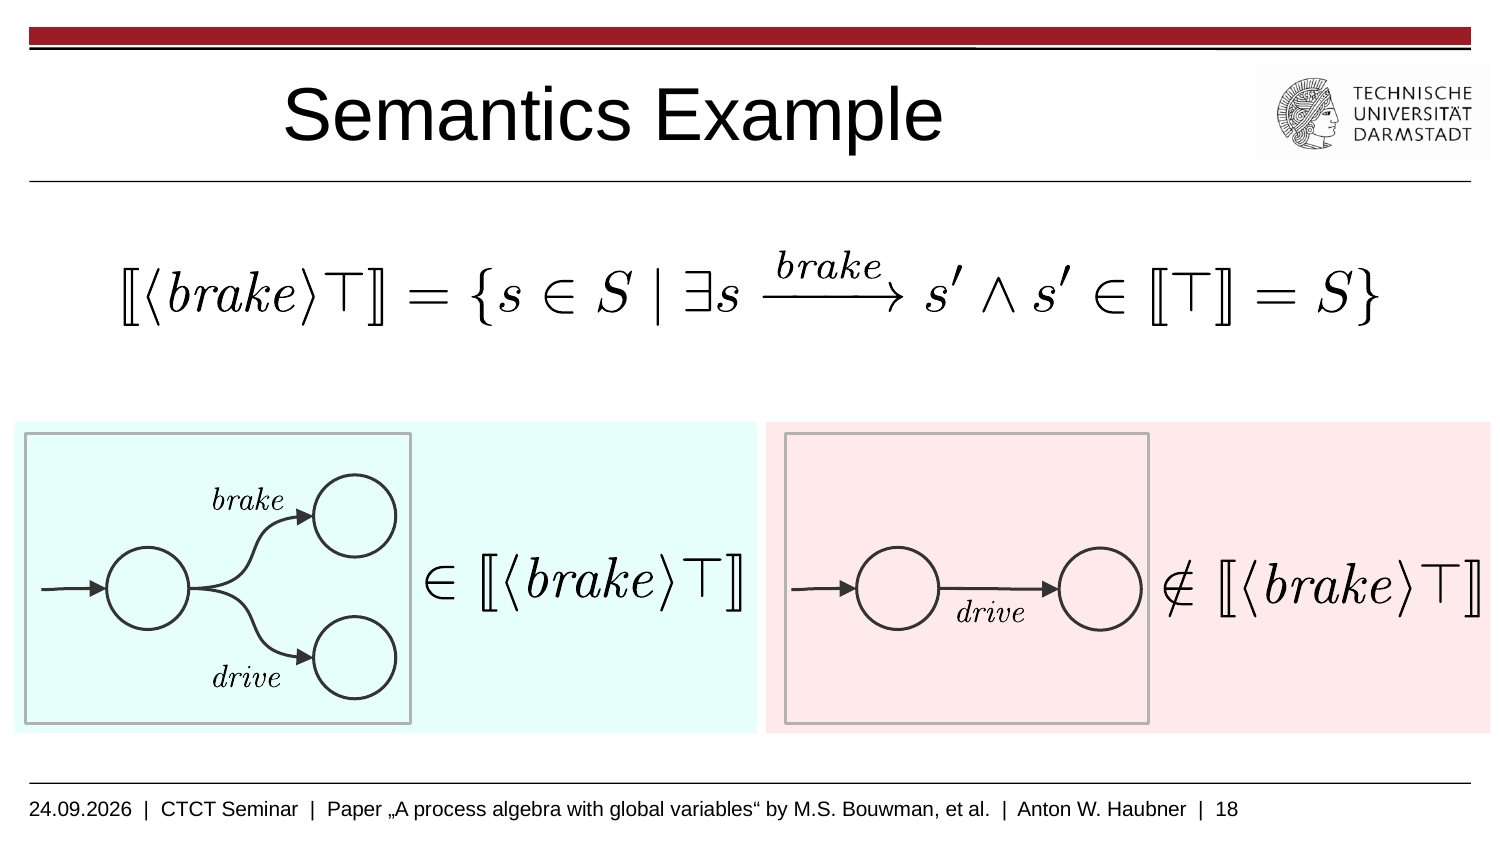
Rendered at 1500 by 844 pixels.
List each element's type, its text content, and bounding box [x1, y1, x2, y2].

text_box [717, 285, 739, 312]
text_box [123, 267, 139, 326]
text_box [1357, 267, 1379, 326]
text_box [1152, 267, 1168, 326]
text_box [301, 267, 315, 326]
text_box [762, 281, 904, 313]
text_box [194, 285, 218, 312]
text_box [471, 267, 493, 326]
text_box [217, 285, 243, 312]
text_box [14, 422, 757, 734]
text_box [864, 260, 881, 279]
text_box [685, 271, 712, 312]
text_box [925, 285, 948, 312]
text_box [146, 267, 160, 326]
text_box [951, 264, 963, 286]
text_box [324, 272, 364, 312]
text_box [274, 285, 295, 312]
text_box [245, 271, 270, 312]
text_box [544, 279, 574, 314]
text_box [1171, 272, 1211, 312]
text_box [982, 276, 1015, 313]
text_box [1317, 270, 1353, 313]
title Semantics Example [29, 63, 1199, 167]
text_box [840, 250, 861, 279]
text_box [1215, 267, 1231, 326]
text_box [798, 260, 818, 279]
text_box [169, 271, 190, 312]
picture [1255, 65, 1490, 162]
text_box [1033, 285, 1056, 312]
text_box [817, 260, 838, 279]
text_box [367, 267, 384, 326]
text_box [597, 270, 633, 313]
text_box [1060, 264, 1071, 286]
text_box [777, 250, 794, 279]
text_box [1095, 279, 1125, 314]
text_box [499, 285, 521, 312]
text_box [766, 422, 1491, 734]
